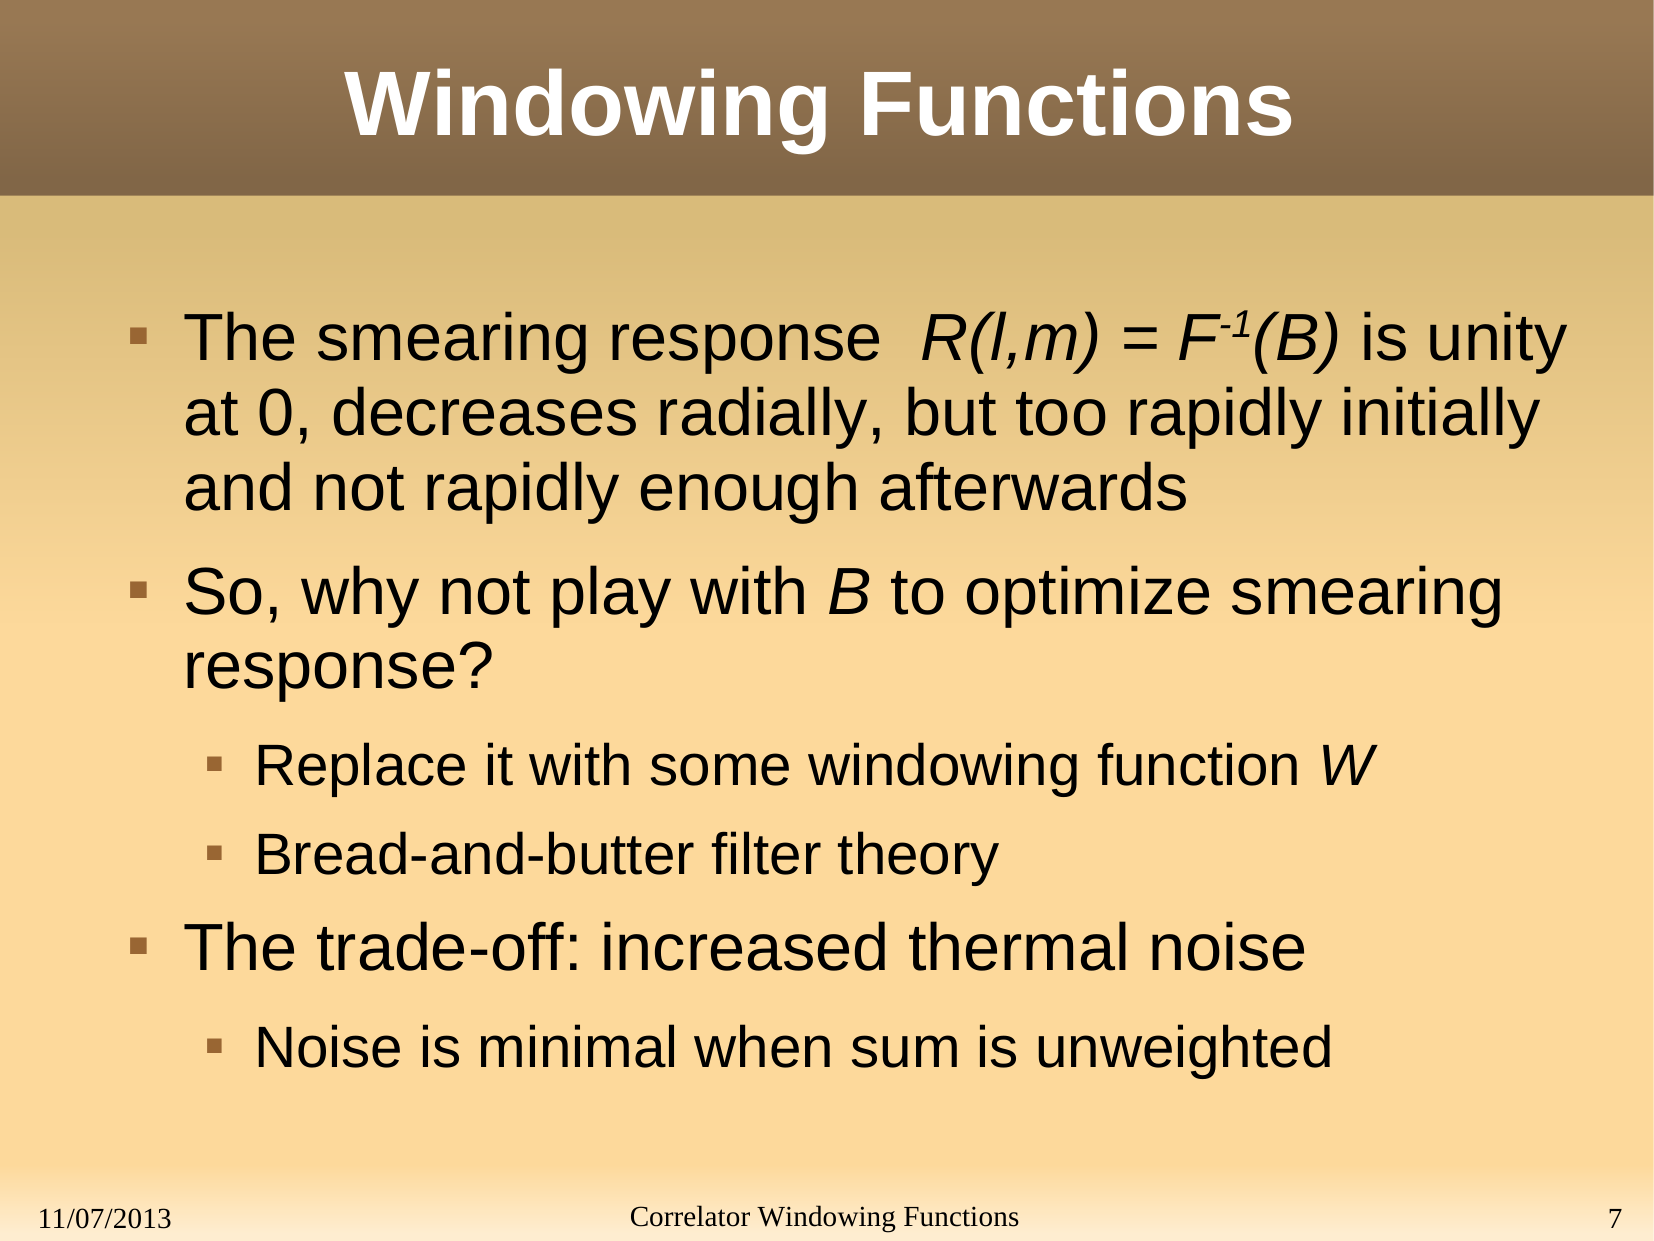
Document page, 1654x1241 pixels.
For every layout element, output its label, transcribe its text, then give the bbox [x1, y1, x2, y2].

title Windowing Functions [76, 0, 1565, 208]
list The smearing response R(l,m) = F-1(B) is unity at 0, decreases radially, but too rapidly initially and not rapidly enough afterwards So, why not play with B to optimize smearing response? Replace it with some windowing function W Bread-and-butter filter theory The trade-off: increased thermal noise Noise is minimal when sum is unweighted [112, 300, 1601, 1119]
picture [0, 0, 1654, 1241]
